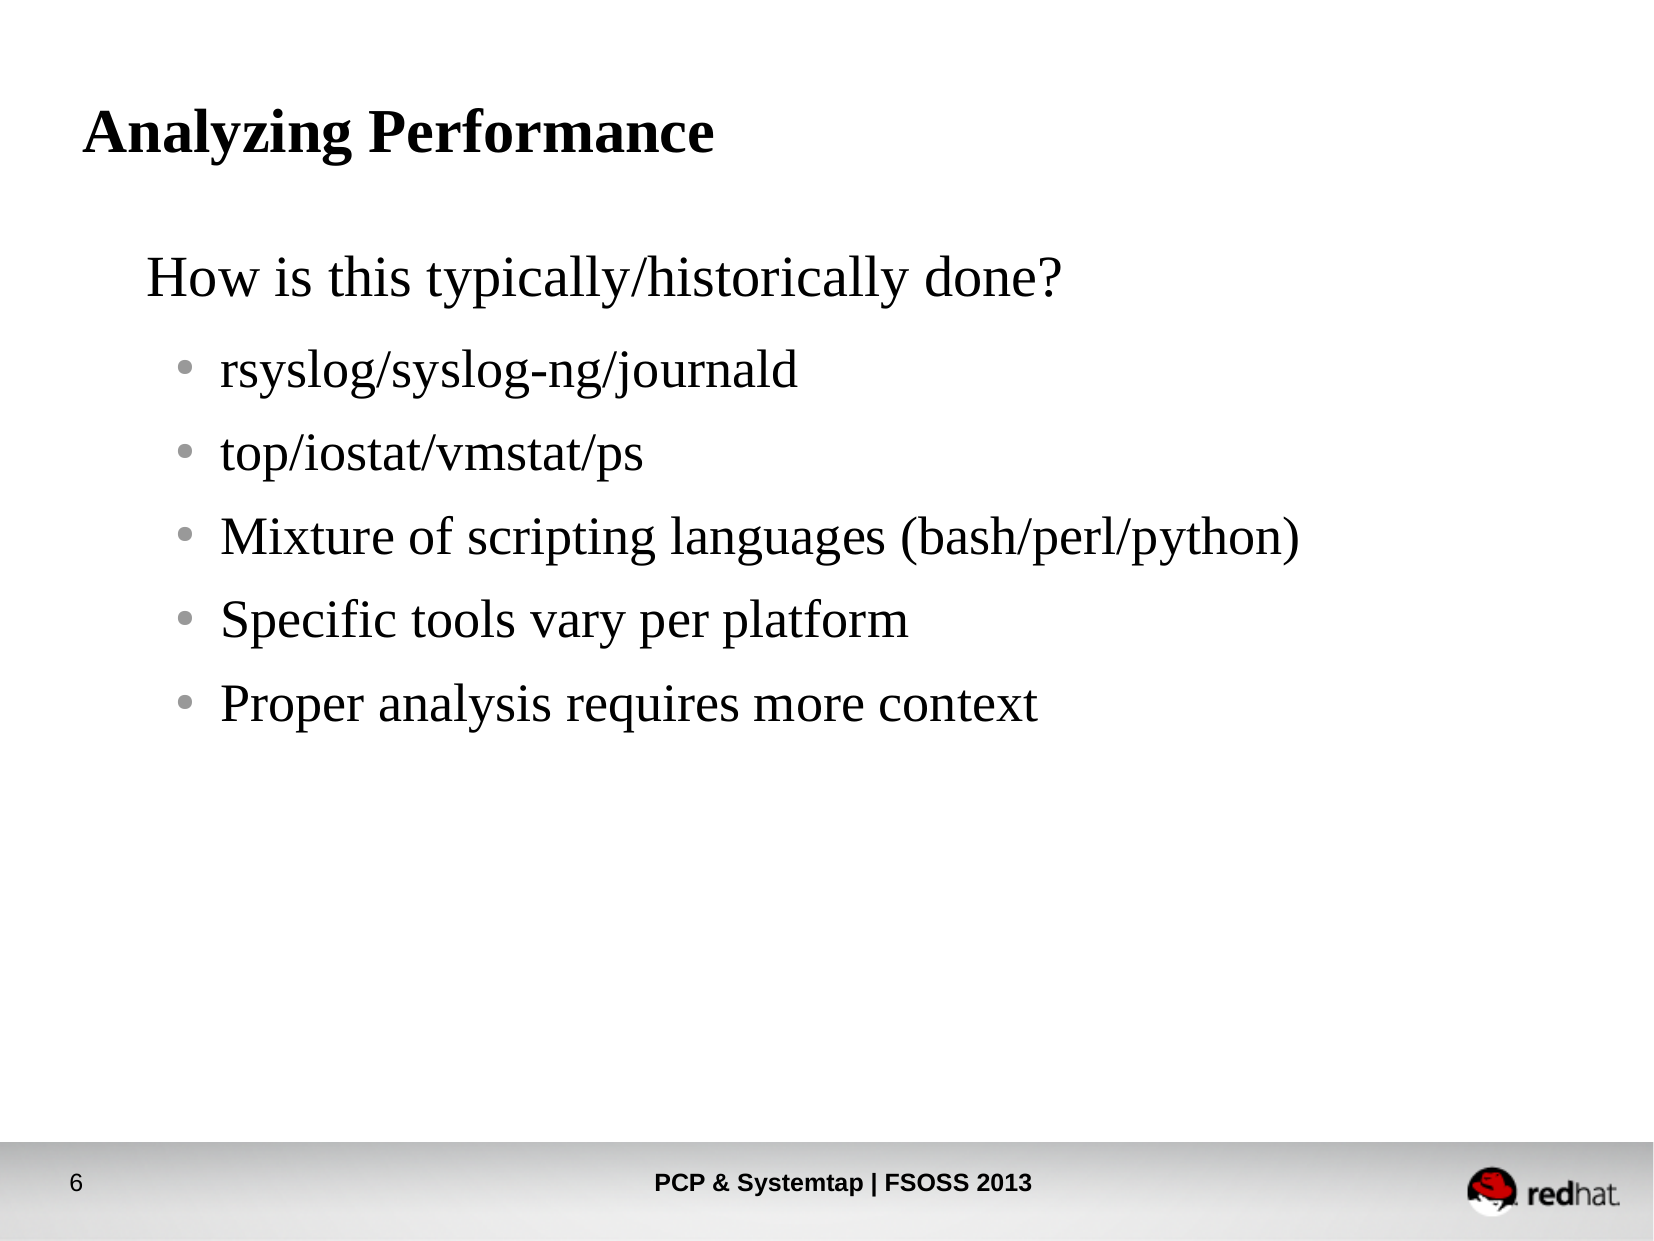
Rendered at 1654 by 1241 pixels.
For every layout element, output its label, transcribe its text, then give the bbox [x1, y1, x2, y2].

picture [0, 1142, 1654, 1241]
list How is this typically/historically done? rsyslog/syslog-ng/journald top/iostat/vmstat/ps Mixture of scripting languages (bash/perl/python) Specific tools vary per platform Proper analysis requires more context [86, 244, 1576, 1039]
title Analyzing Performance [82, 37, 1571, 226]
